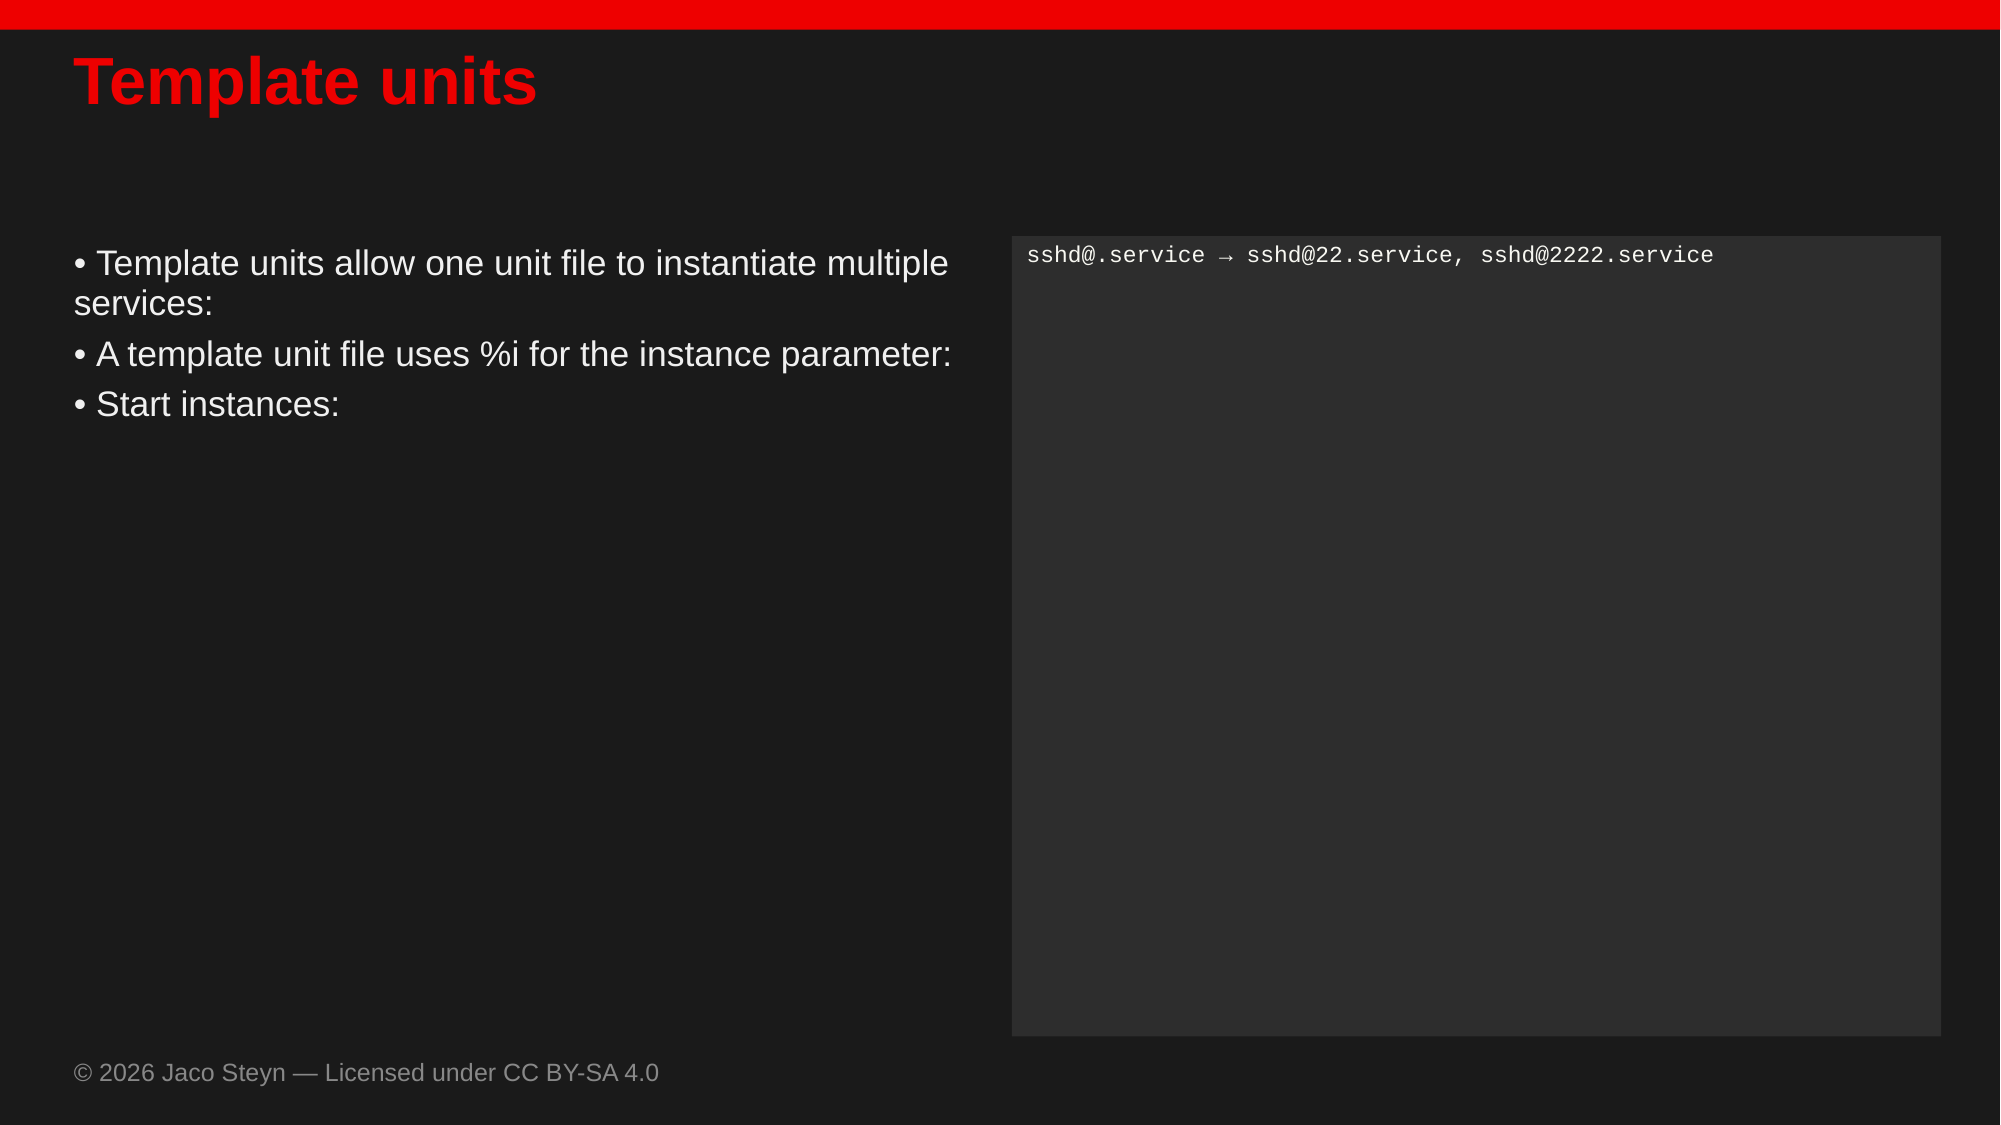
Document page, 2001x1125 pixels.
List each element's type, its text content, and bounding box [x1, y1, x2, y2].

text_box Template units [59, 36, 1942, 208]
text_box © 2026 Jaco Steyn — Licensed under CC BY-SA 4.0 [59, 1051, 1942, 1093]
text_box [0, 0, 2001, 30]
text_box • Template units allow one unit file to instantiate multiple services: • A template unit file uses %i for the instance parameter: • Start instances: [59, 236, 989, 1037]
text_box sshd@.service → sshd@22.service, sshd@2222.service [1011, 236, 1942, 1037]
